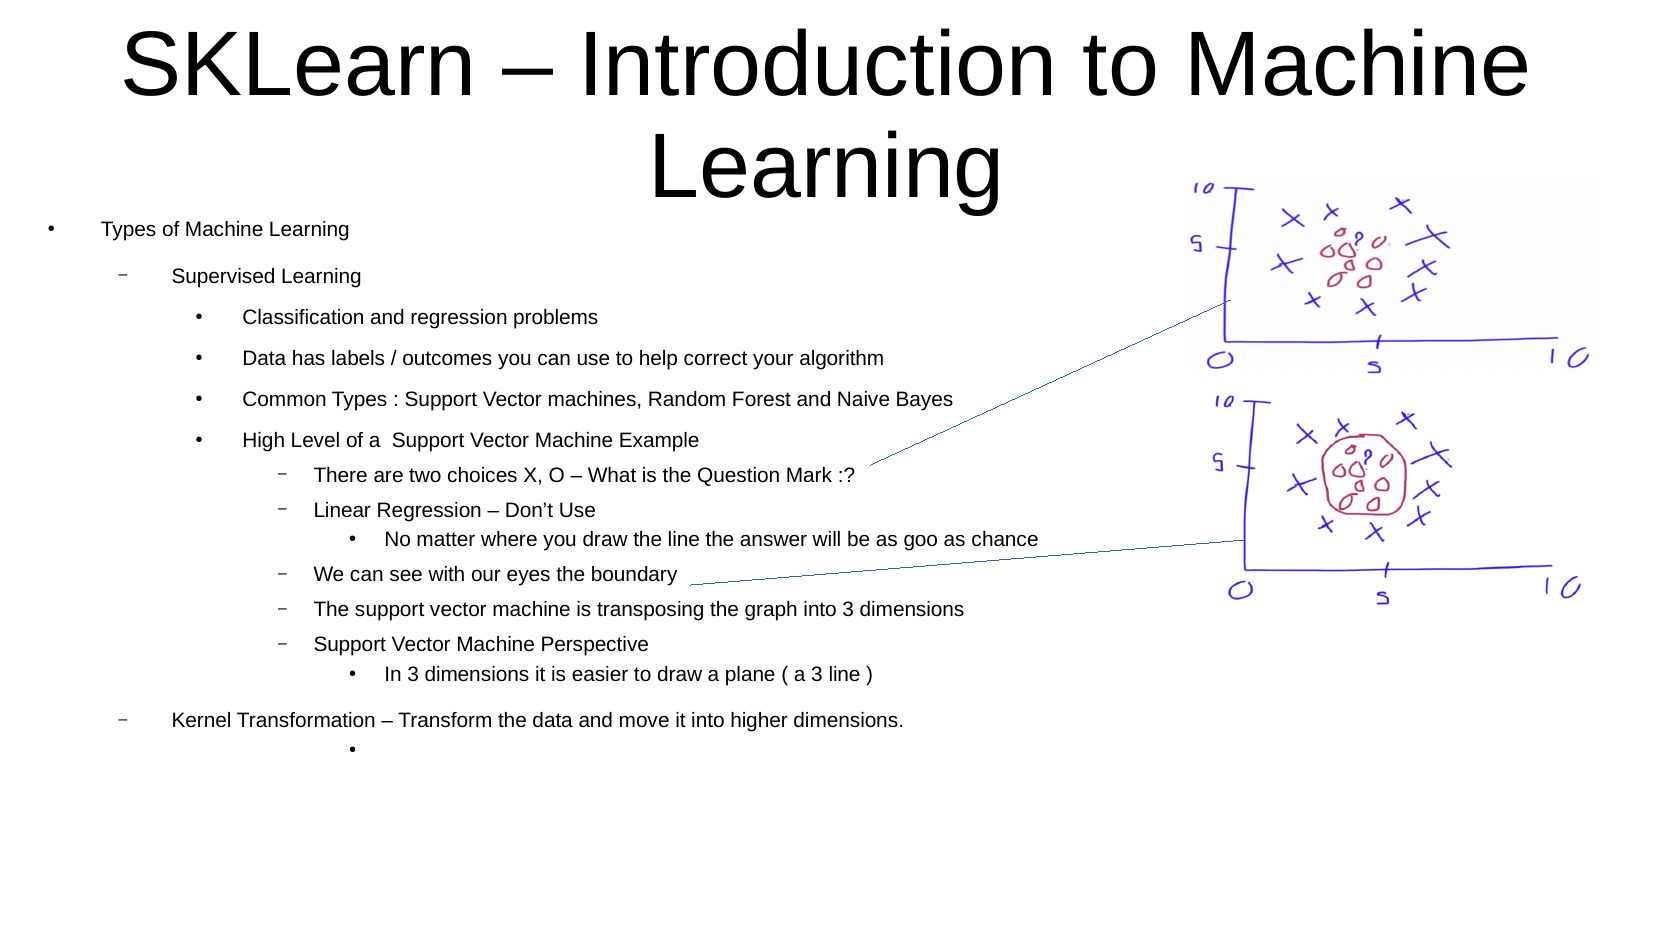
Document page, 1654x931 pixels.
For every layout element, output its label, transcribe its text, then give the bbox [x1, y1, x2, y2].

list Types of Machine Learning Supervised Learning Classification and regression problems Data has labels / outcomes you can use to help correct your algorithm Common Types : Support Vector machines, Random Forest and Naive Bayes High Level of a Support Vector Machine Example There are two choices X, O – What is the Question Mark :? Linear Regression – Don’t Use No matter where you draw the line the answer will be as goo as chance We can see with our eyes the boundary The support vector machine is transposing the graph into 3 dimensions Support Vector Machine Perspective In 3 dimensions it is easier to draw a plane ( a 3 line ) Kernel Transformation – Transform the data and move it into higher dimensions. [30, 217, 1571, 916]
picture [1200, 389, 1591, 616]
picture [1183, 177, 1606, 376]
title SKLearn – Introduction to Machine Learning [82, 12, 1571, 217]
